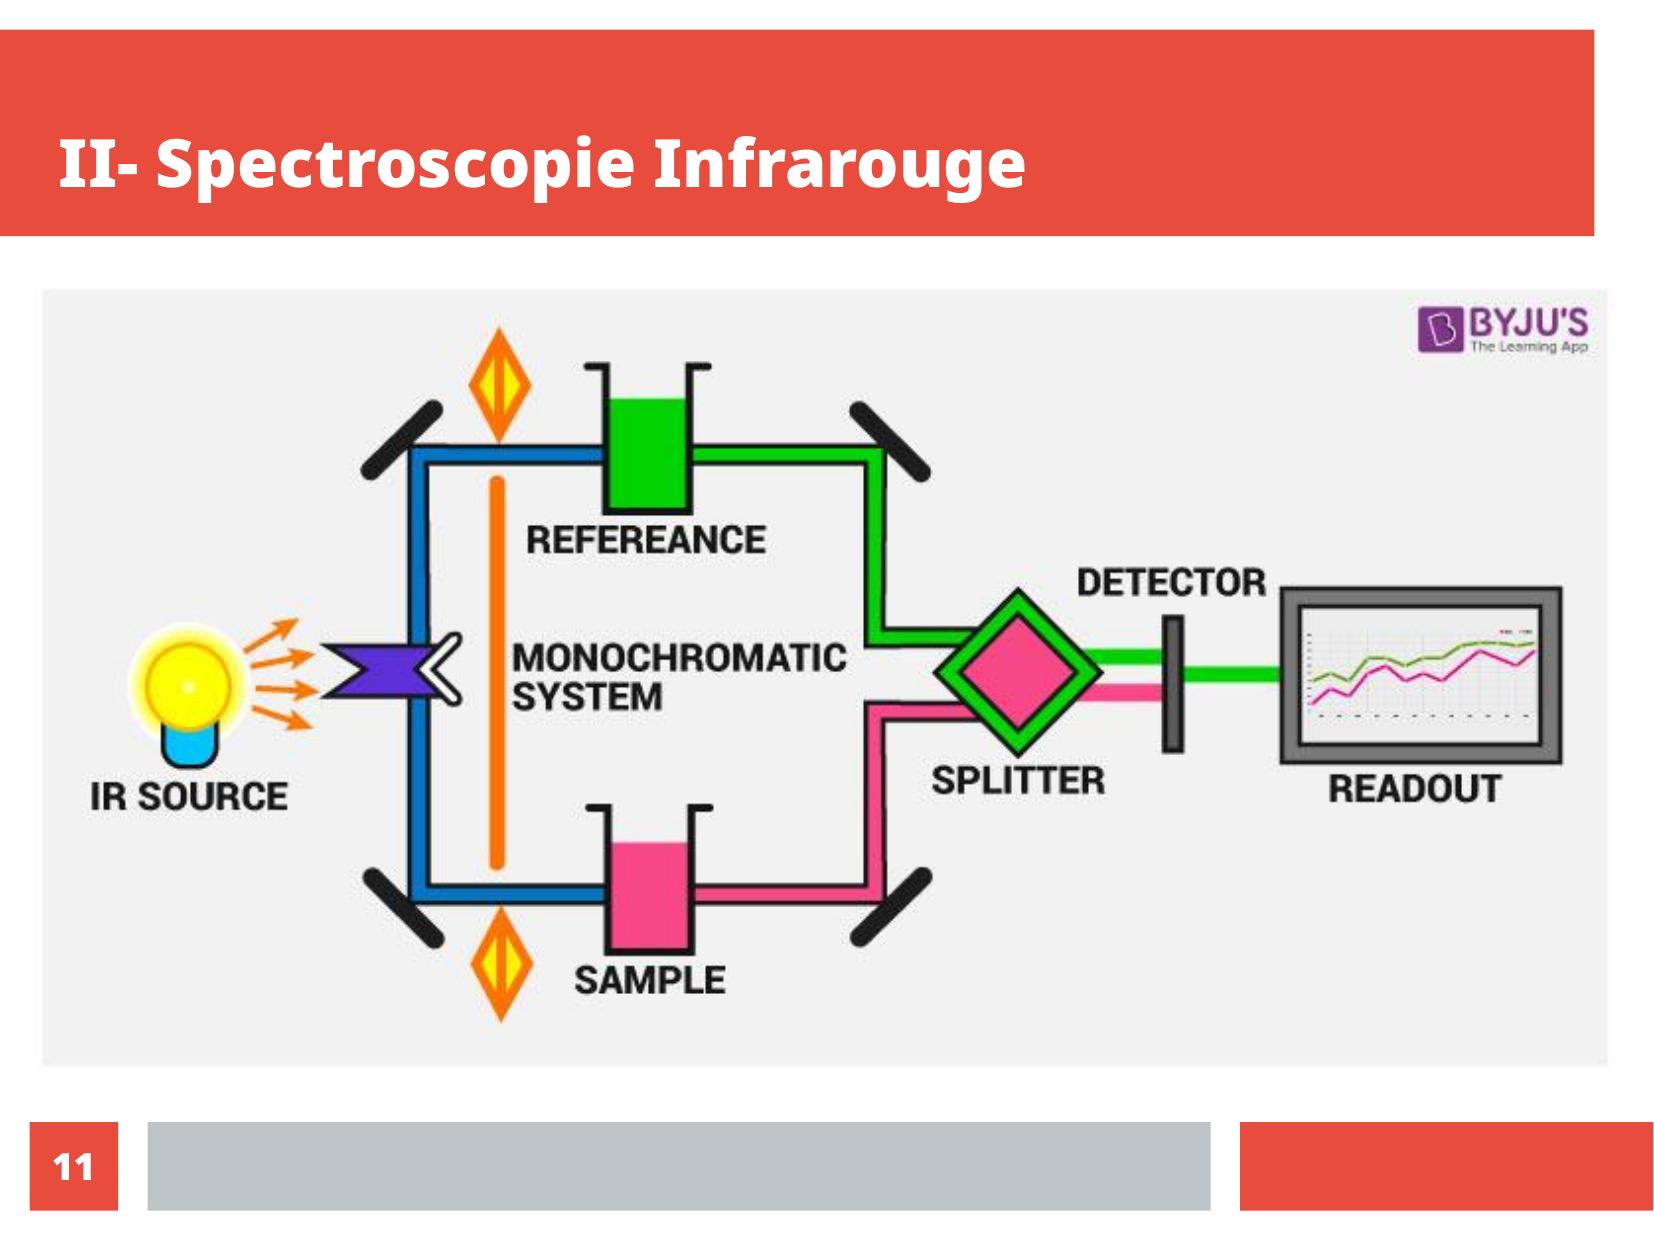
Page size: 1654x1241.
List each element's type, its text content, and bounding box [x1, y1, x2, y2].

picture [35, 283, 1614, 1073]
title II- Spectroscopie Infrarouge [59, 59, 1595, 207]
